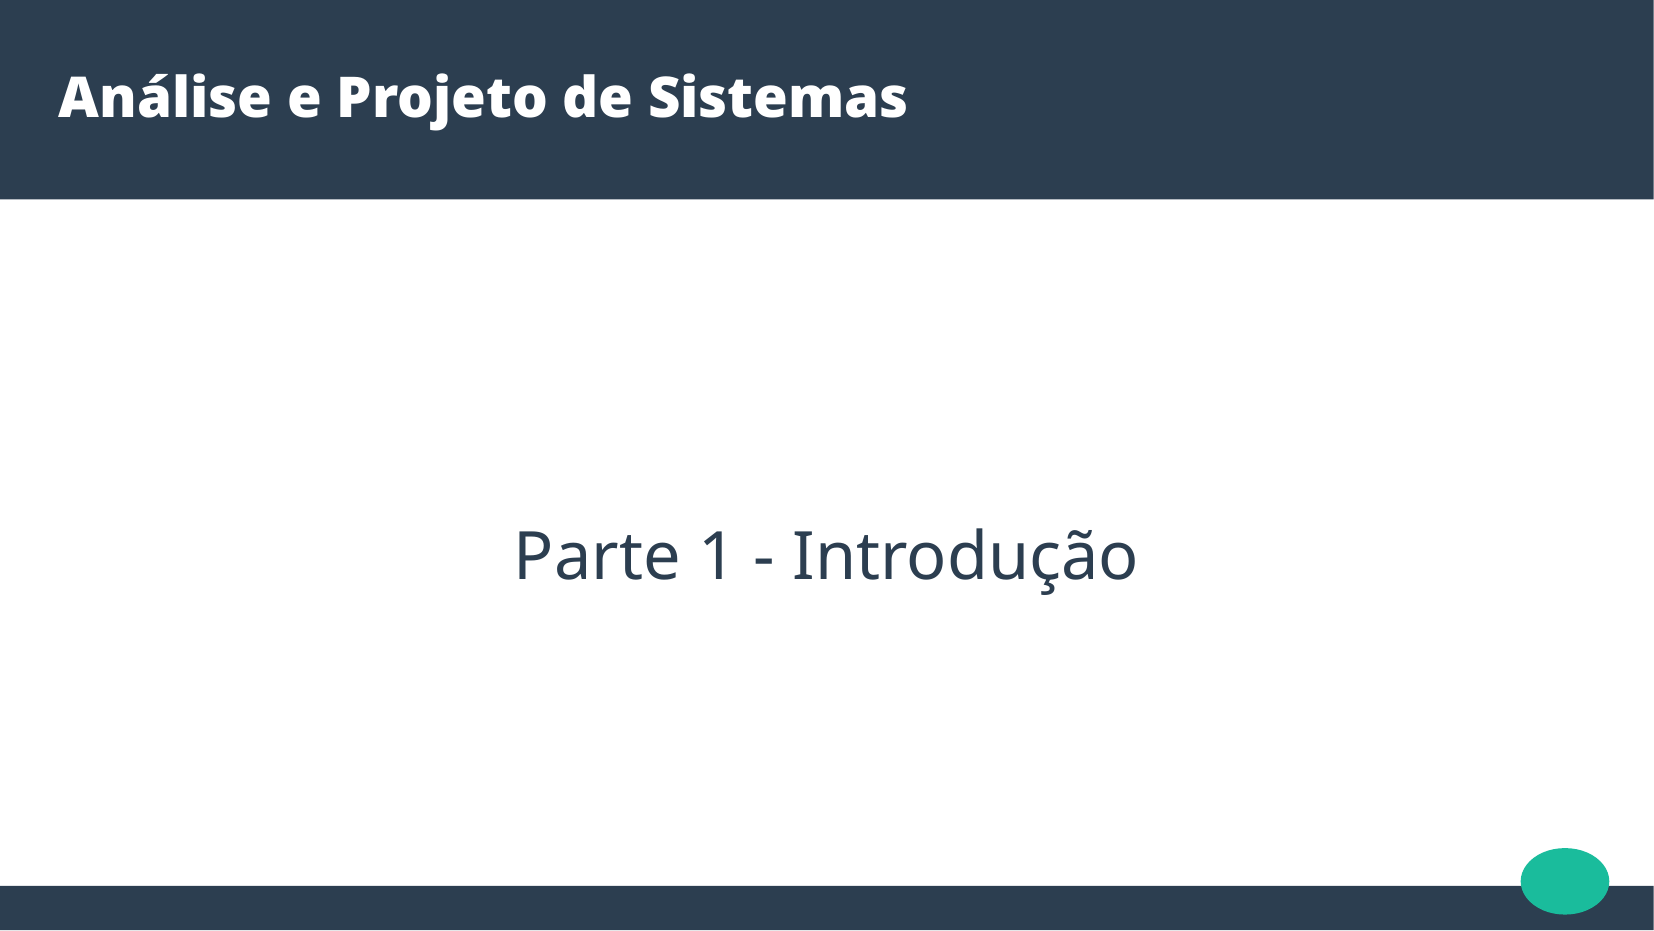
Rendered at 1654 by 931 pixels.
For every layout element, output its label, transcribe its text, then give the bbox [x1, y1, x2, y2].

subtitle Parte 1 - Introdução [59, 243, 1595, 864]
title Análise e Projeto de Sistemas [59, 37, 1595, 156]
